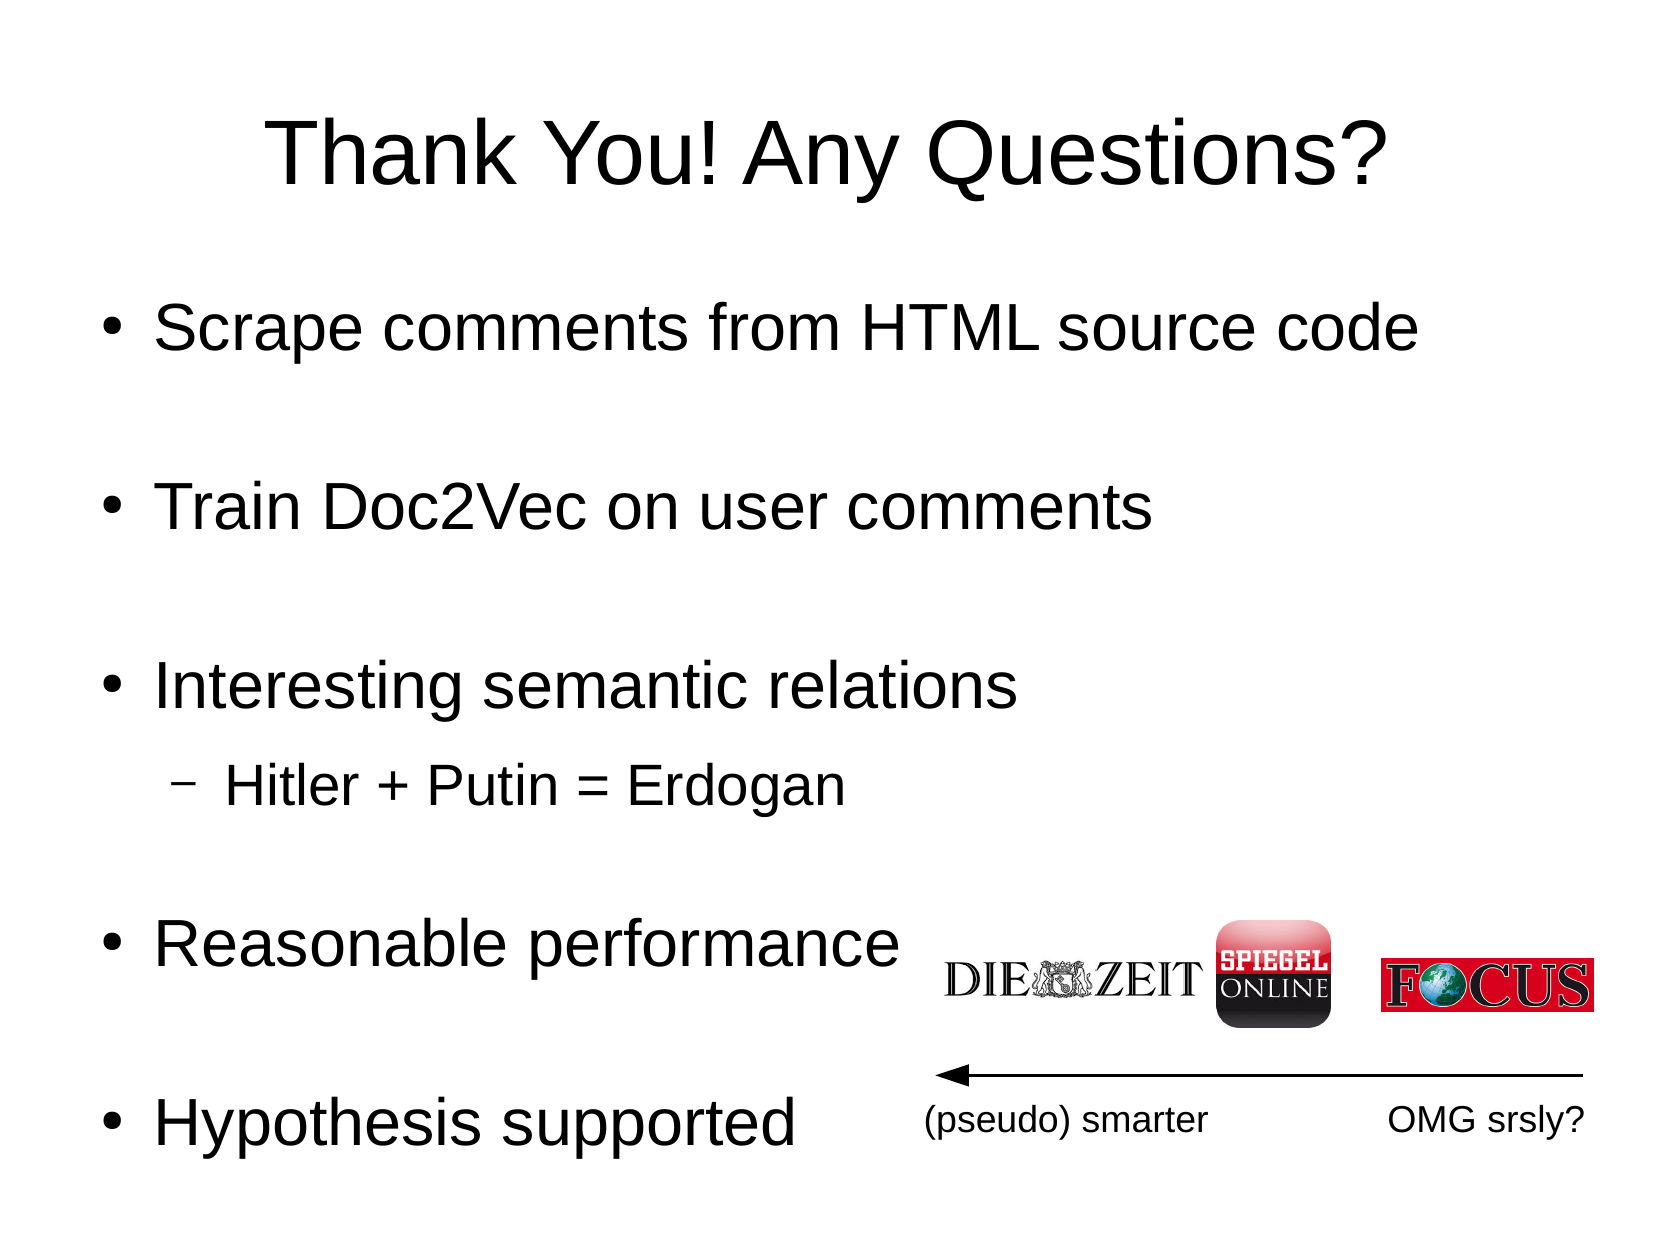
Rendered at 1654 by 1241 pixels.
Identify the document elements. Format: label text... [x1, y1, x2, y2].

text_box (pseudo) smarter OMG srsly? [909, 1083, 1619, 1201]
list Scrape comments from HTML source code Train Doc2Vec on user comments Interesting semantic relations Hitler + Putin = Erdogan Reasonable performance of ML classifier Hypothesis supported [82, 290, 1571, 1241]
picture [1381, 958, 1594, 1013]
title Thank You! Any Questions? [82, 49, 1571, 257]
picture [921, 897, 1331, 1060]
text_box [933, 897, 1607, 1083]
